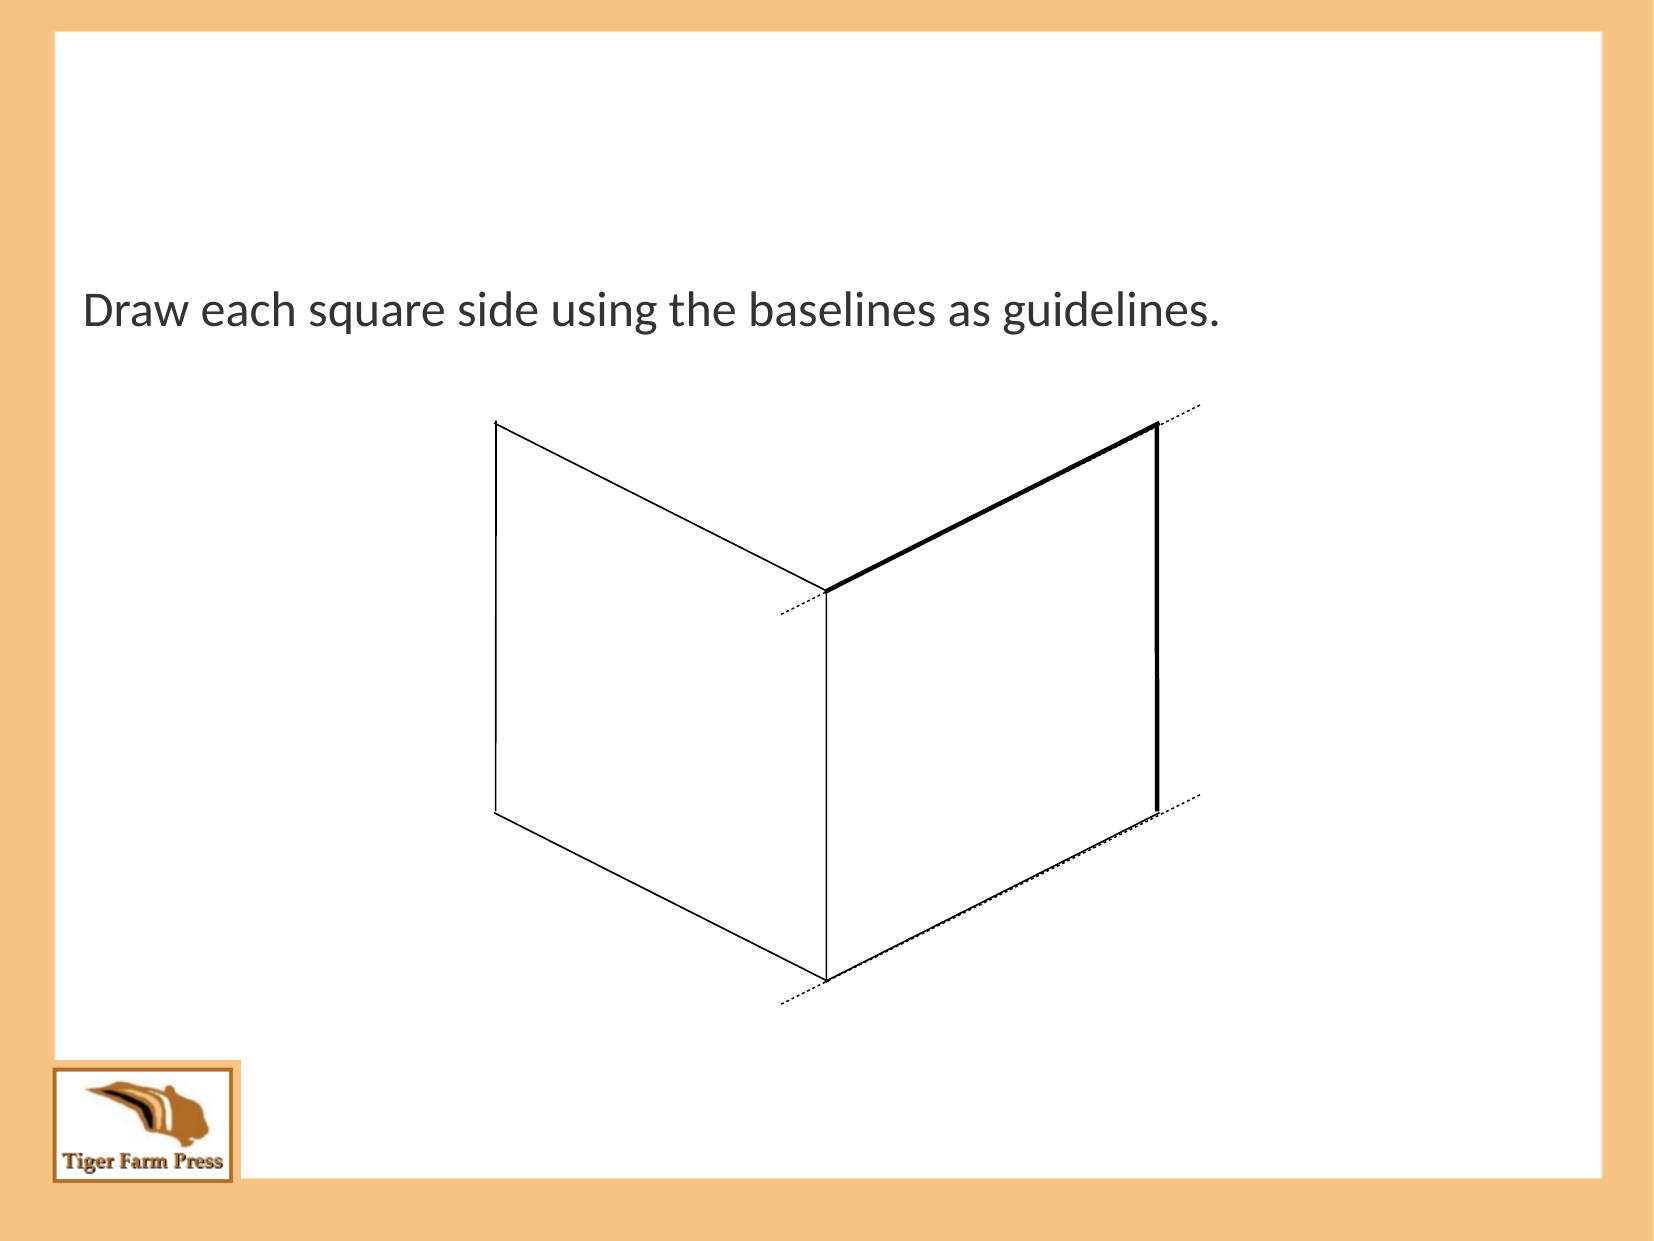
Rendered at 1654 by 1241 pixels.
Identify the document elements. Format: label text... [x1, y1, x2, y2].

list Draw each square side using the baselines as guidelines. [82, 290, 1572, 1109]
picture [0, 0, 1654, 1241]
